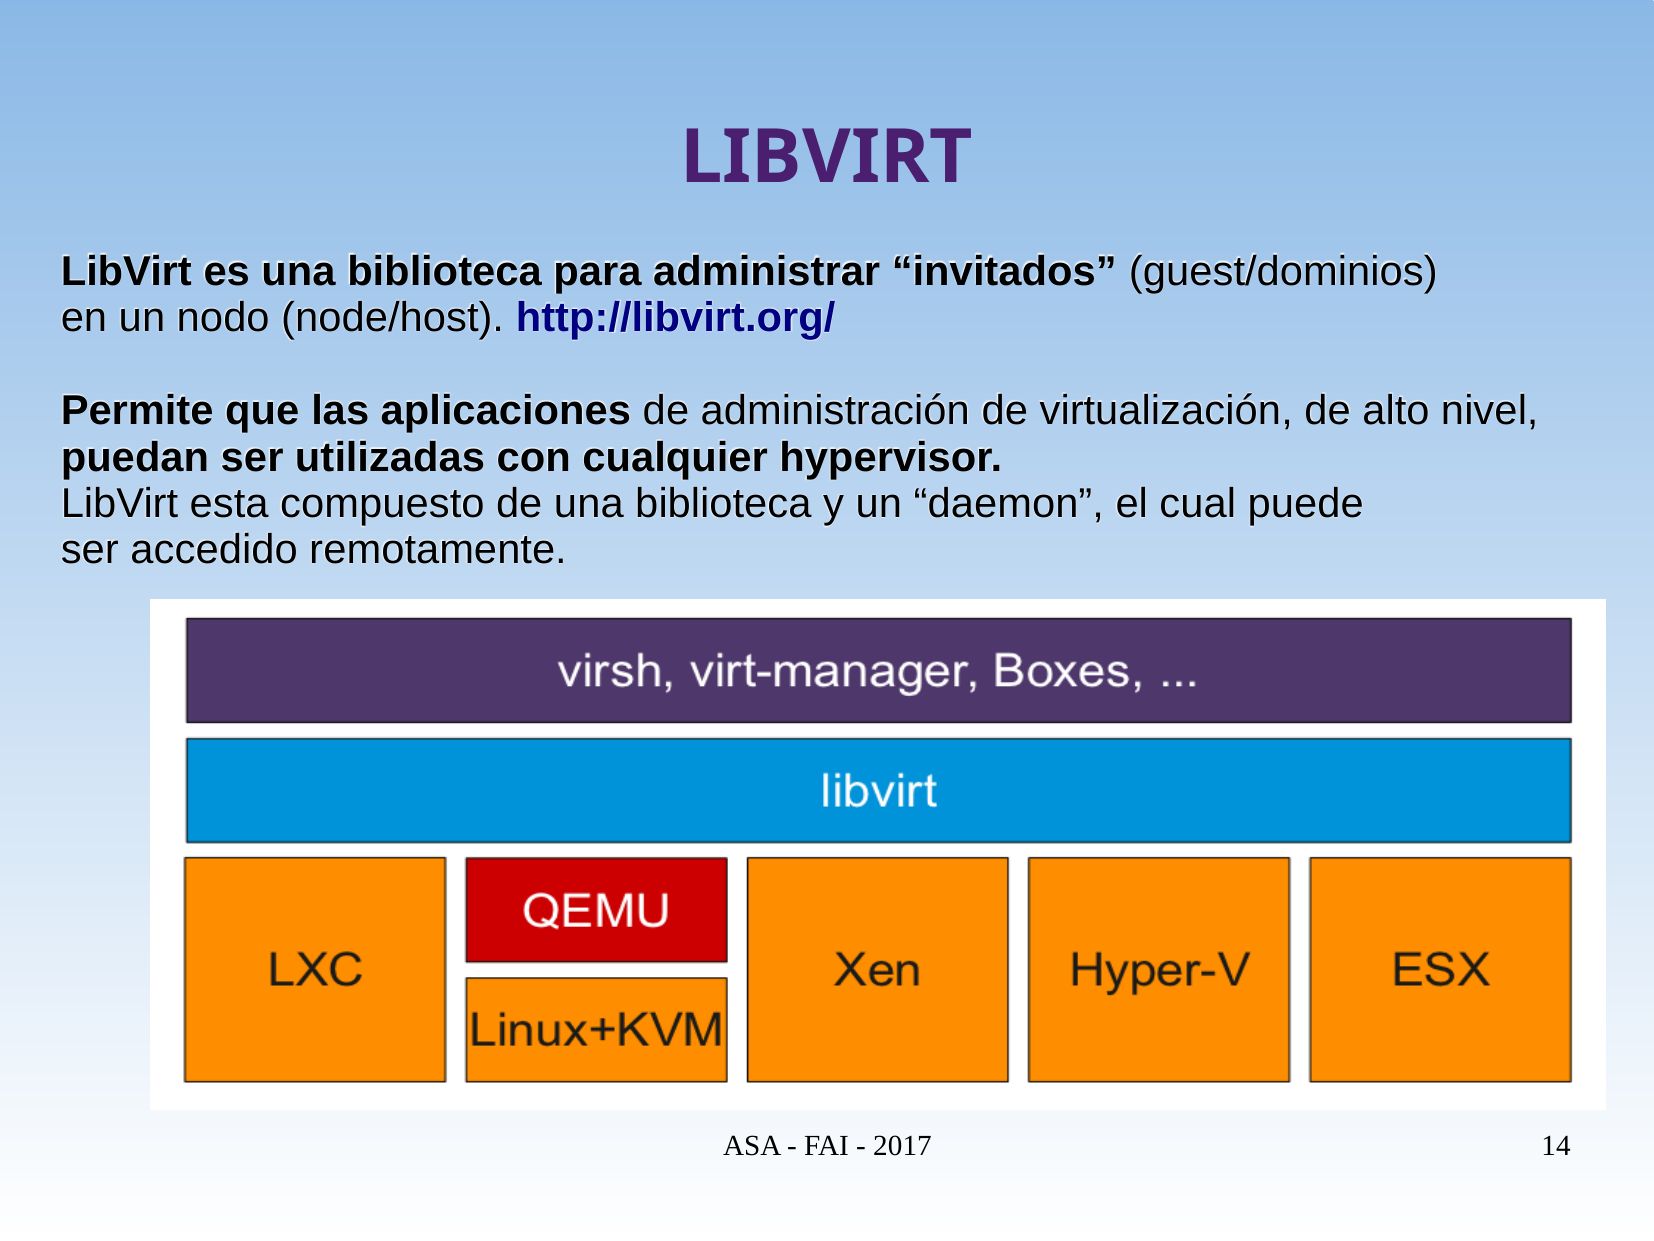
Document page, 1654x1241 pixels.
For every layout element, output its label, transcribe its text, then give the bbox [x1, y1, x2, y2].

title LIBVIRT [82, 49, 1571, 257]
picture [150, 599, 1606, 1111]
text_box LibVirt es una biblioteca para administrar “invitados” (guest/dominios) en un nodo (node/host). http://libvirt.org/ Permite que las aplicaciones de administración de virtualización, de alto nivel, puedan ser utilizadas con cualquier hypervisor. LibVirt esta compuesto de una biblioteca y un “daemon”, el cual puede ser accedido remotamente. [46, 240, 1566, 623]
